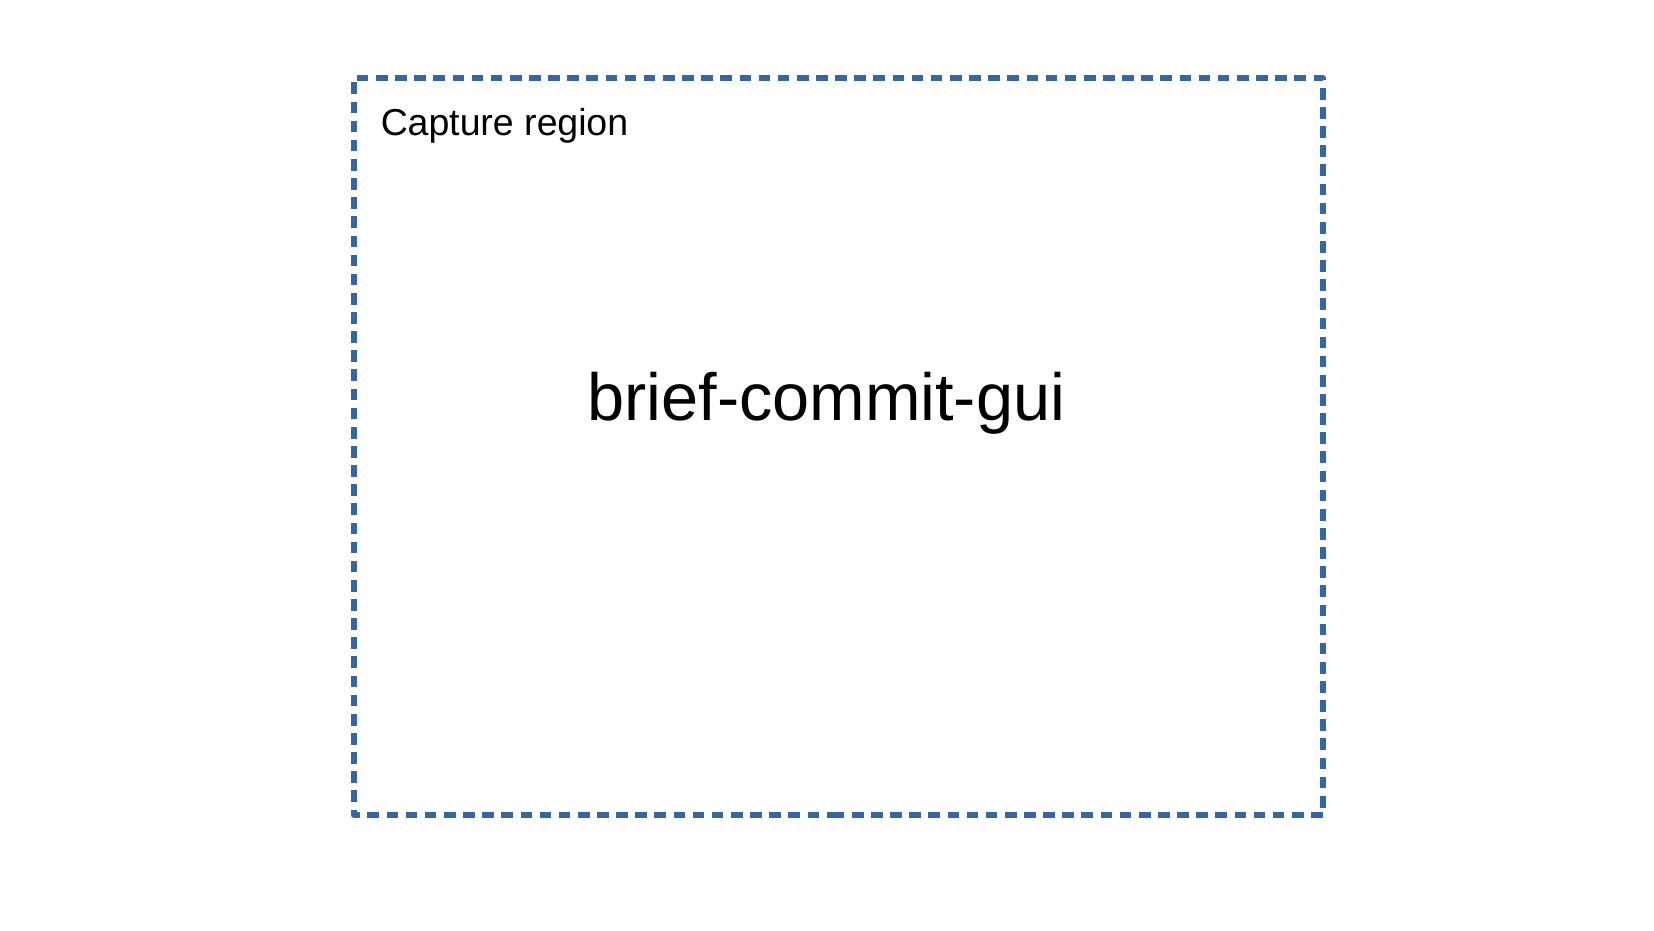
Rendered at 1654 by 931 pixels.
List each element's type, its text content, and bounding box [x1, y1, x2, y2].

subtitle brief-commit-gui [82, 37, 1571, 757]
text_box Capture region [366, 94, 644, 152]
